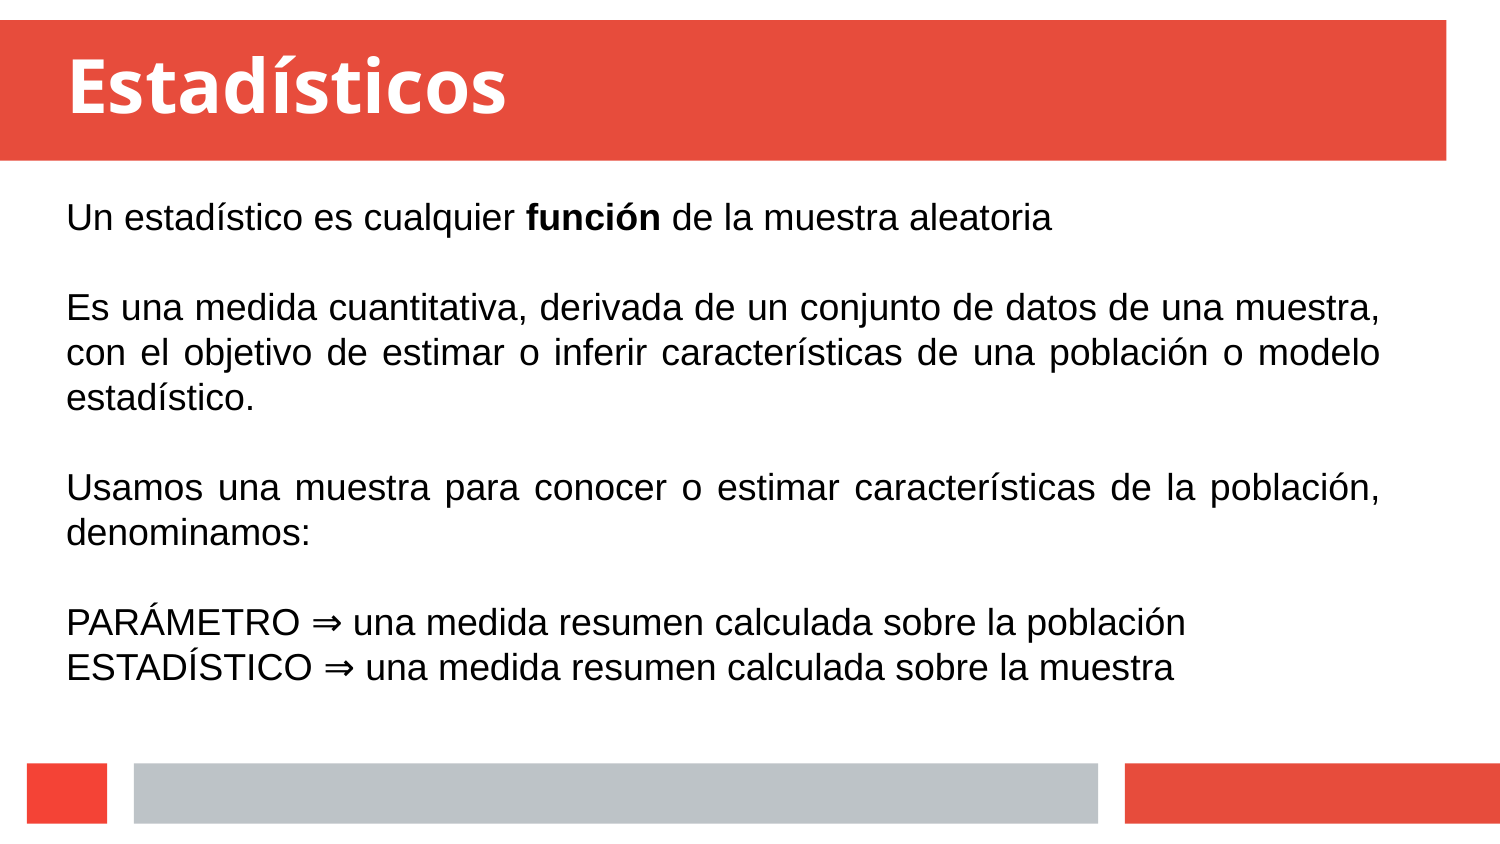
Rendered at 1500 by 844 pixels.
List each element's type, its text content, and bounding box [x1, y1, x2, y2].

list Un estadístico es cualquier función de la muestra aleatoria Es una medida cuantitativa, derivada de un conjunto de datos de una muestra, con el objetivo de estimar o inferir características de una población o modelo estadístico. Usamos una muestra para conocer o estimar características de la población, denominamos: PARÁMETRO ⇒ una medida resumen calculada sobre la población ESTADÍSTICO ⇒ una medida resumen calculada sobre la muestra [53, 180, 1394, 704]
title Estadísticos [53, 40, 1447, 141]
